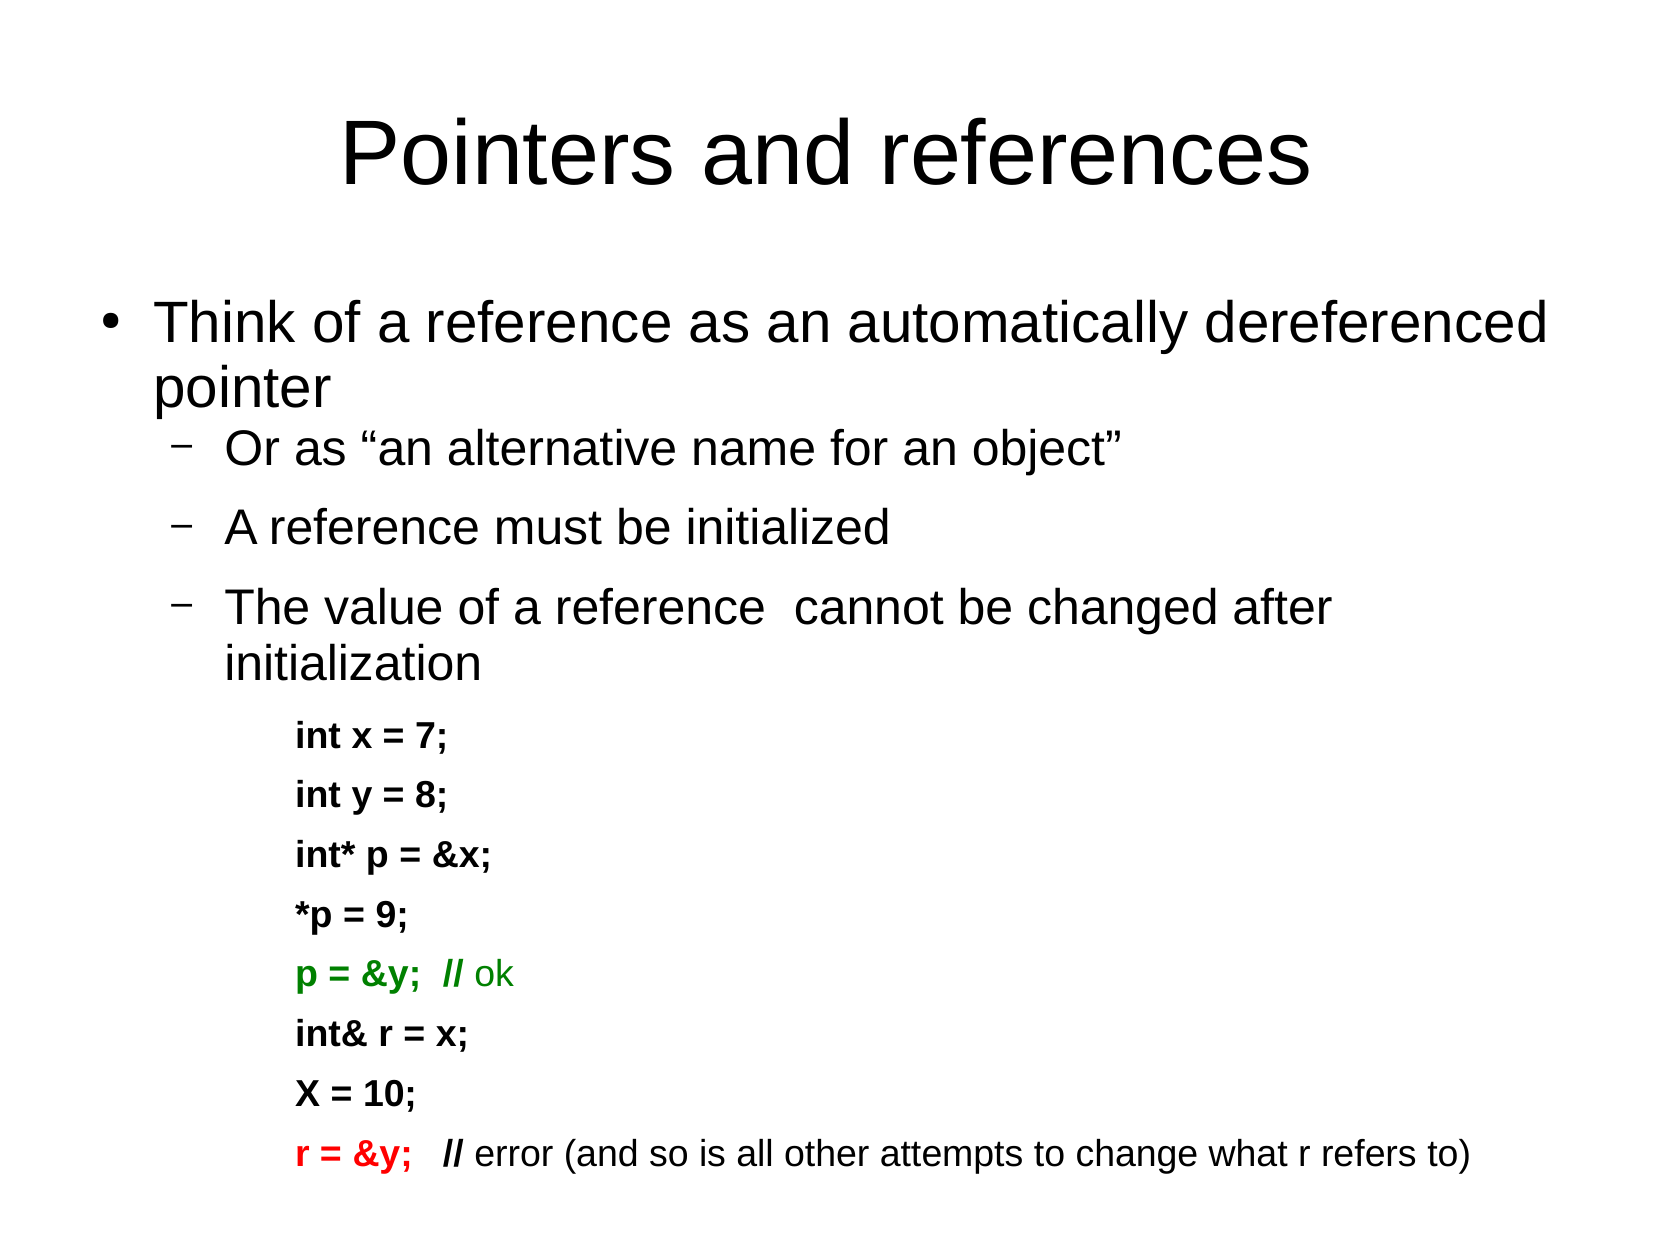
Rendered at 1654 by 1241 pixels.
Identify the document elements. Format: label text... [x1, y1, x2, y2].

title Pointers and references [82, 49, 1571, 257]
list Think of a reference as an automatically dereferenced pointer Or as “an alternative name for an object” A reference must be initialized The value of a reference cannot be changed after initialization int x = 7; int y = 8; int* p = &x; *p = 9; p = &y; // ok int& r = x; X = 10; r = &y; // error (and so is all other attempts to change what r refers to) [82, 290, 1571, 1193]
